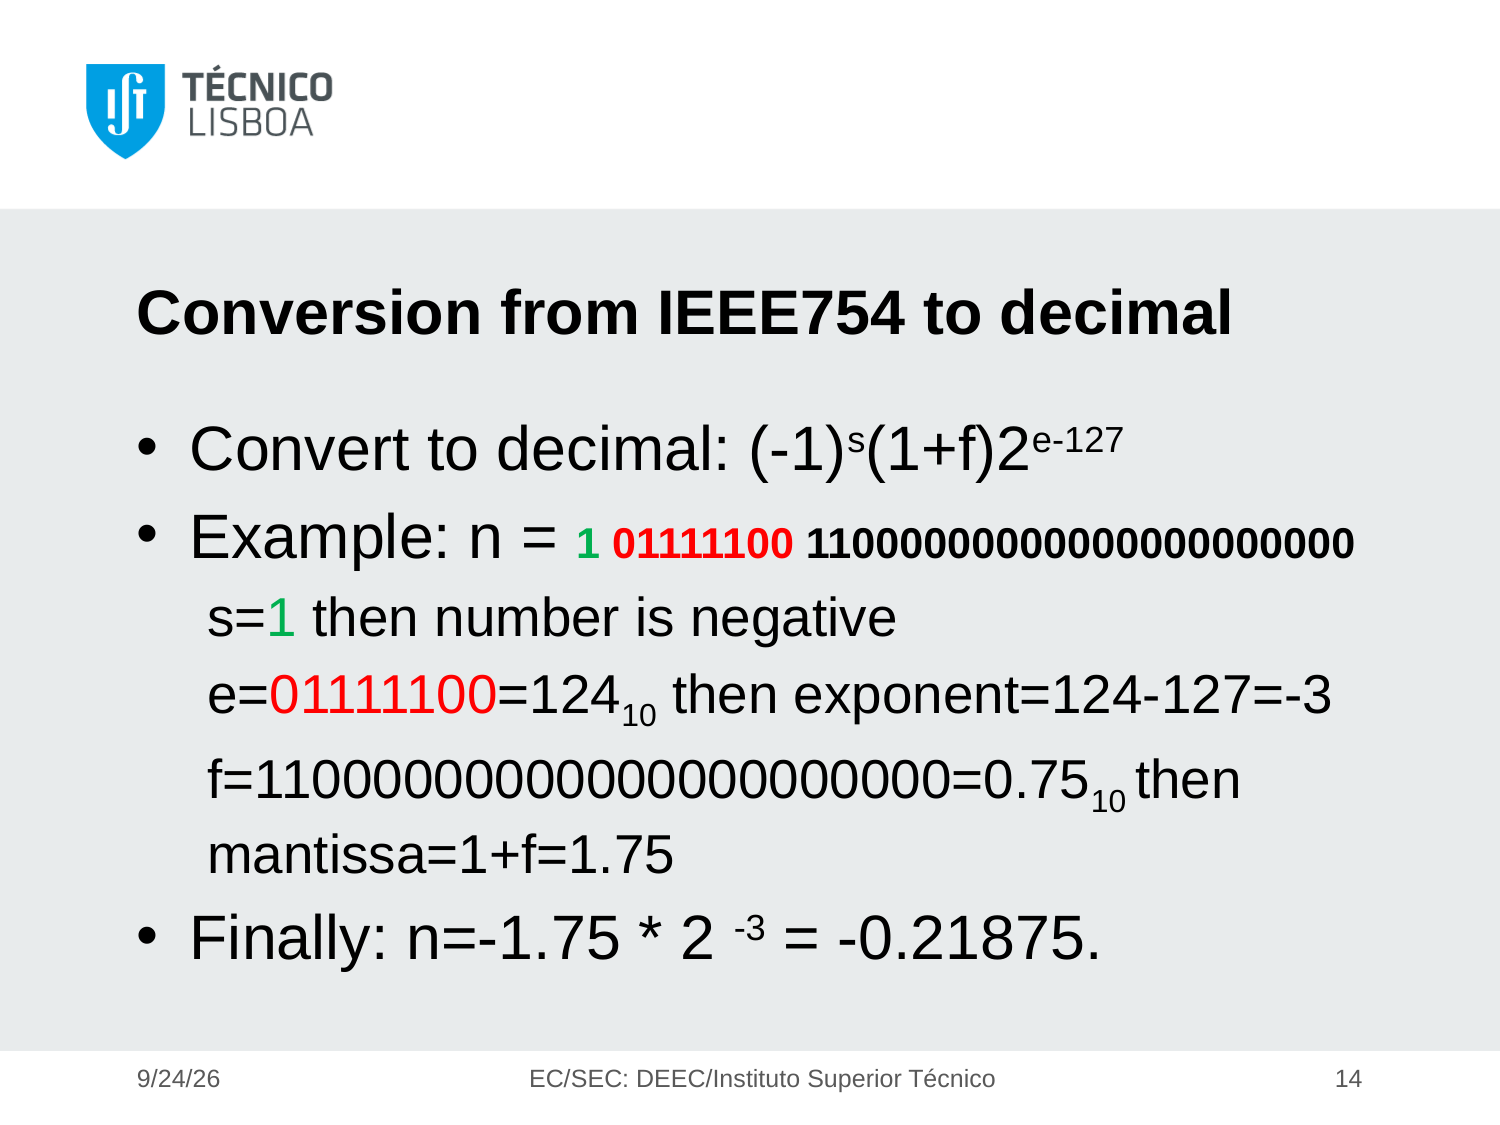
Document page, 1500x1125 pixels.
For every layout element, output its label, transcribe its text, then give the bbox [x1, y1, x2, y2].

list Convert to decimal: (-1)s(1+f)2e-127 Example: n = 1 01111100 11000000000000000000000 s=1 then number is negative e=01111100=12410 then exponent=124-127=-3 f=11000000000000000000000=0.7510 then mantissa=1+f=1.75 Finally: n=-1.75 * 2 -3 = -0.21875. [121, 400, 1378, 1005]
slide_number 11/26/20 [121, 1052, 425, 1103]
picture [0, 0, 1500, 1125]
footer EC/SEC: DEEC/Instituto Superior Técnico [512, 1052, 1021, 1103]
title Conversion from IEEE754 to decimal [121, 237, 1378, 381]
slide_number <number> [1077, 1052, 1378, 1103]
